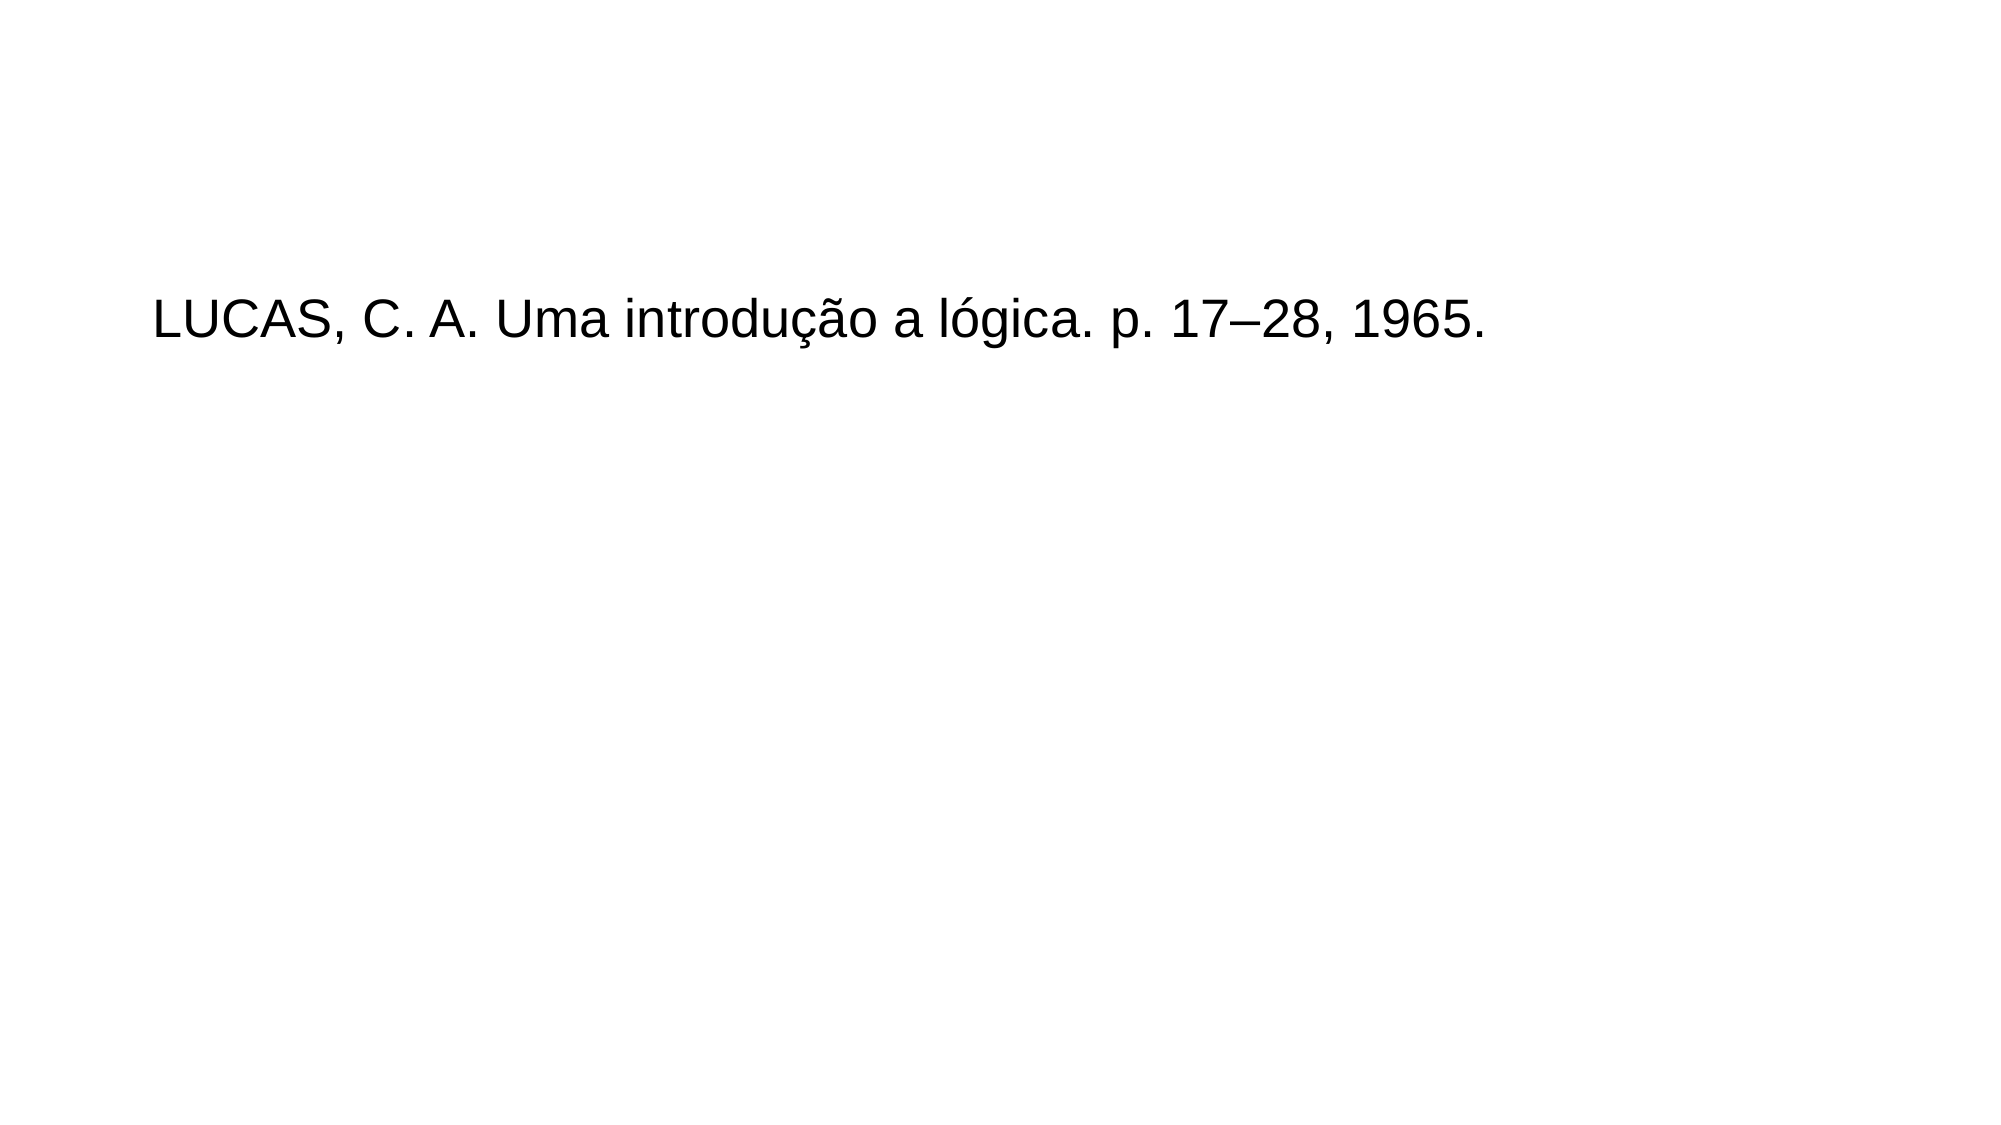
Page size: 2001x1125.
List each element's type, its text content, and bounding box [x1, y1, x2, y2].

text_box LUCAS, C. A. Uma introdução a lógica. p. 17–28, 1965. [137, 276, 1863, 1014]
